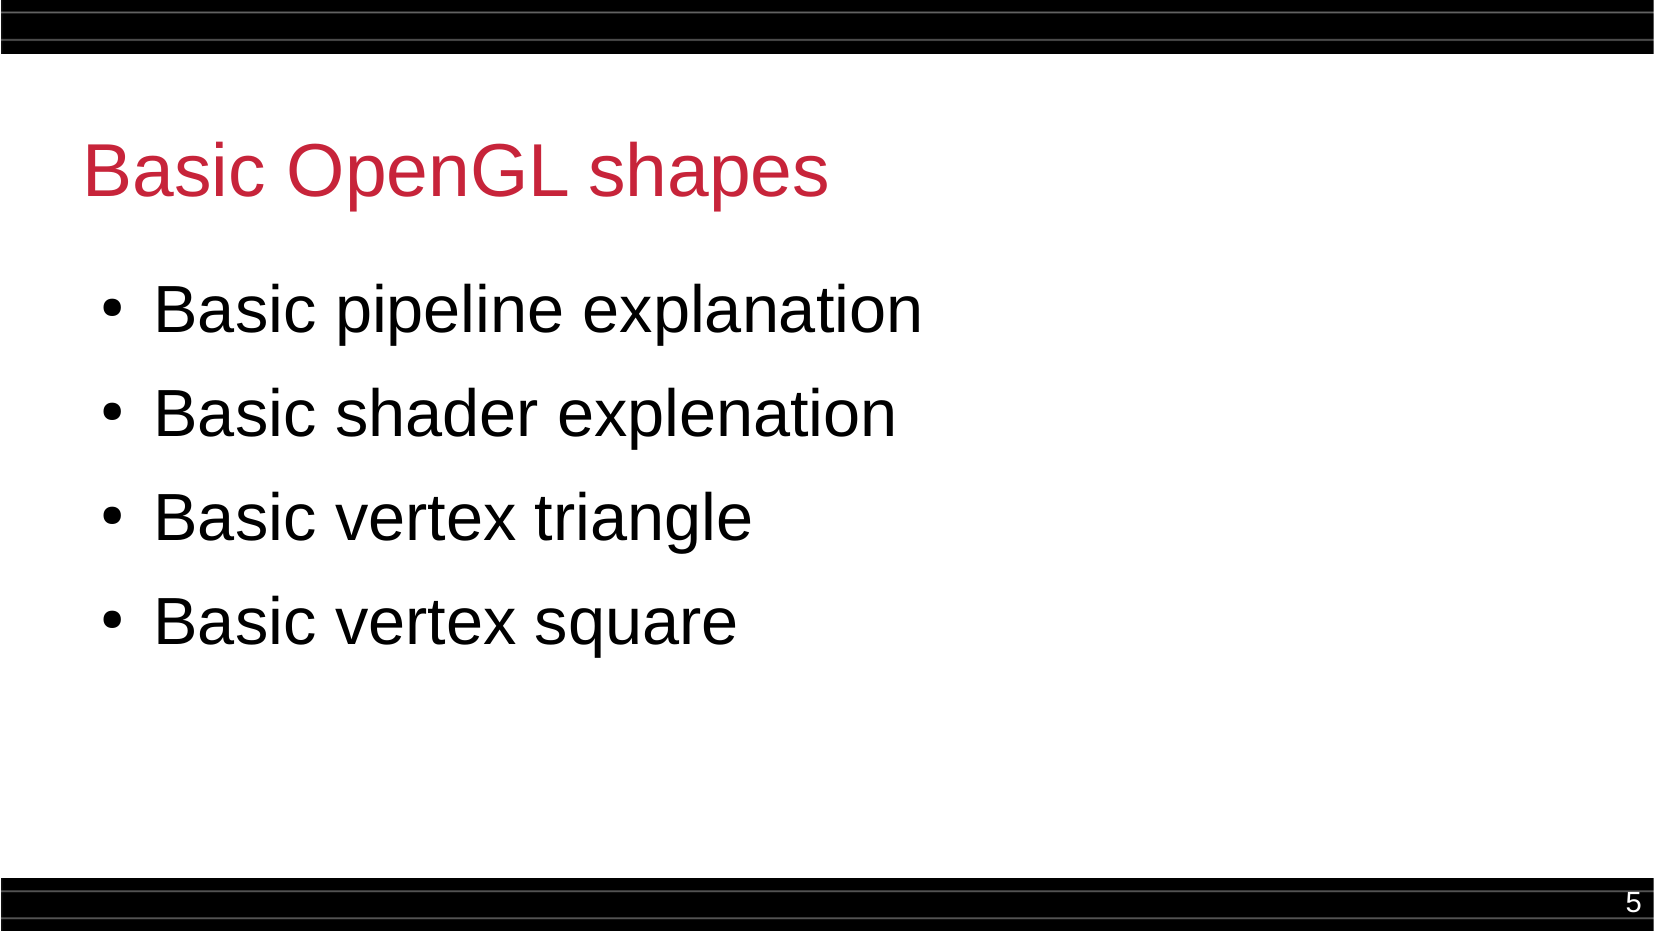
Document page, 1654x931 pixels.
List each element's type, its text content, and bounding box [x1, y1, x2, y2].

picture [1, 0, 1654, 54]
title Basic OpenGL shapes [82, 92, 1571, 249]
picture [1, 878, 1654, 931]
list Basic pipeline explanation Basic shader explenation Basic vertex triangle Basic vertex square [82, 271, 1571, 758]
